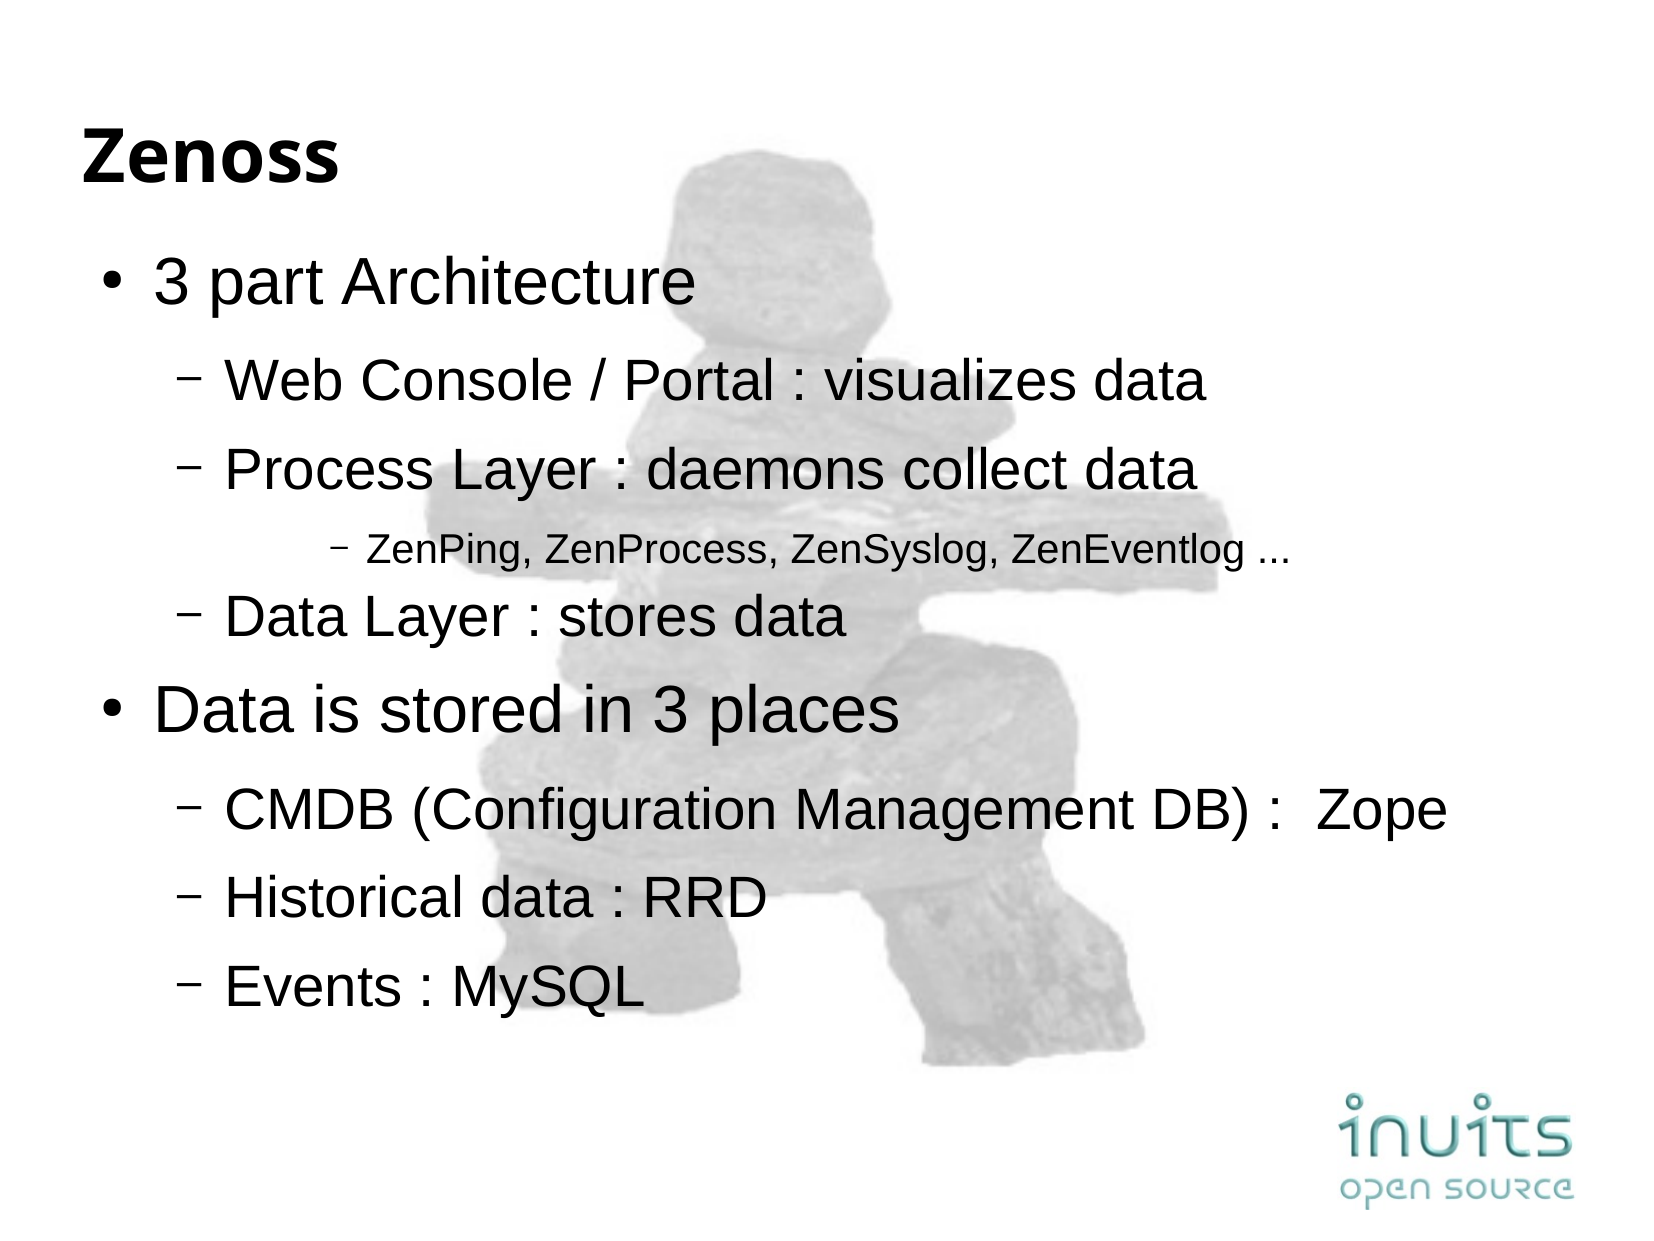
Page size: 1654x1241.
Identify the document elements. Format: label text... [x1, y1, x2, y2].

title Zenoss [82, 49, 1571, 243]
picture [1571, 1087, 1576, 1210]
list 3 part Architecture Web Console / Portal : visualizes data Process Layer : daemons collect data ZenPing, ZenProcess, ZenSyslog, ZenEventlog ... Data Layer : stores data Data is stored in 3 places CMDB (Configuration Management DB) : Zope Historical data : RRD Events : MySQL [82, 243, 1571, 1241]
